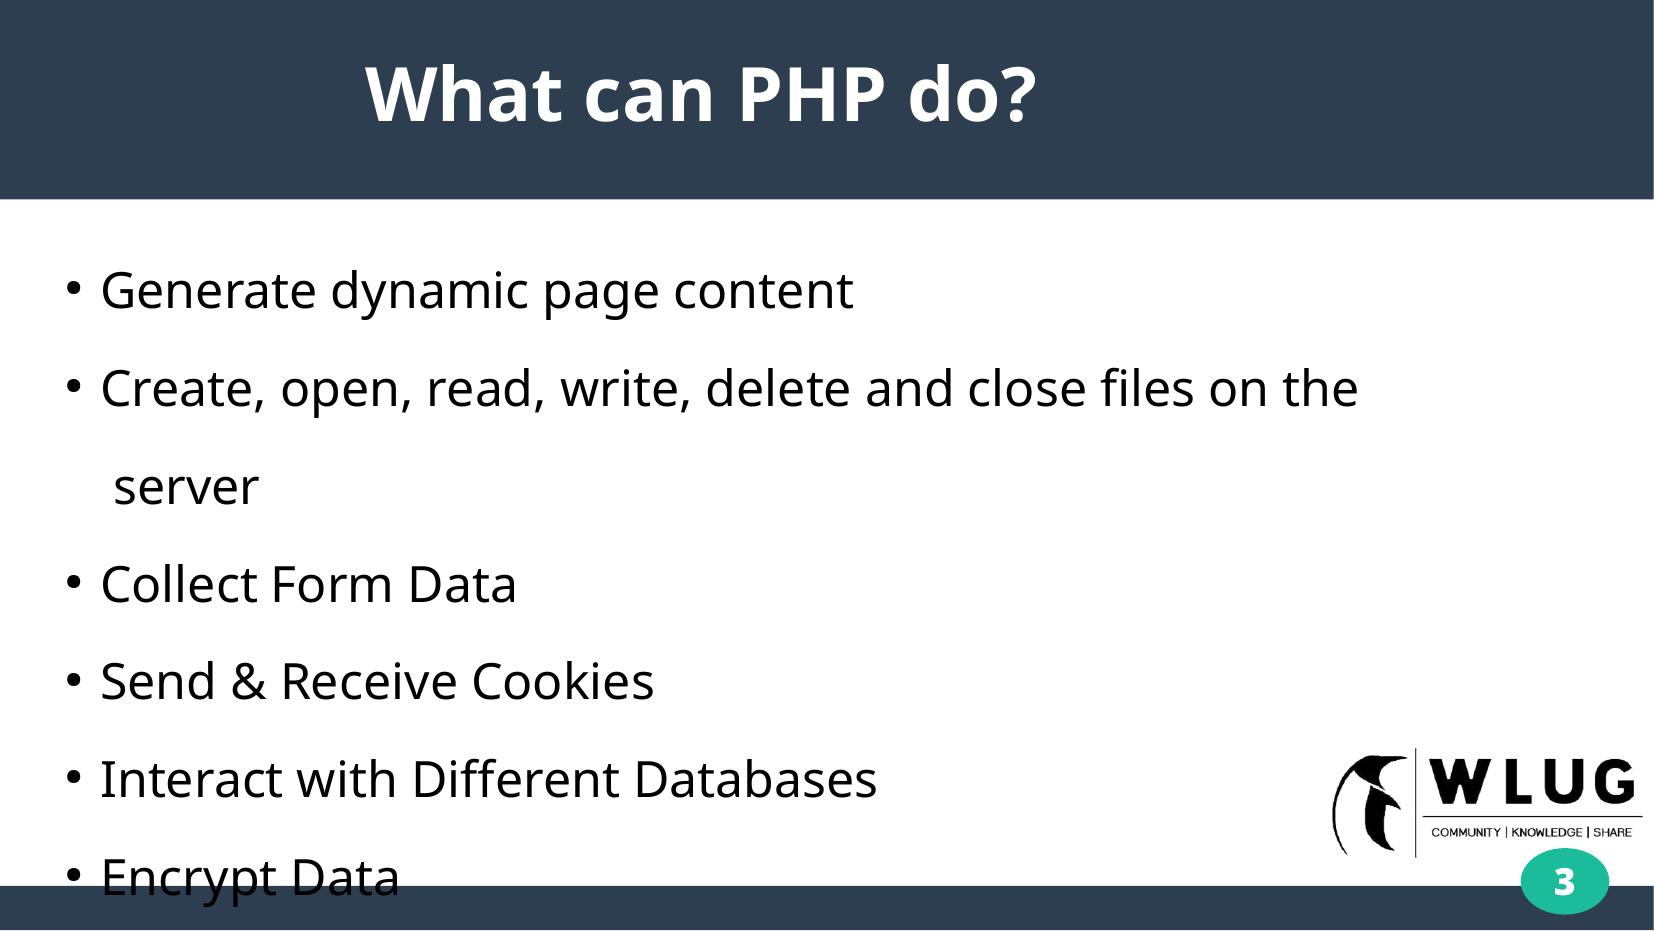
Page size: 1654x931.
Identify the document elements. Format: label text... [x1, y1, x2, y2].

text_box What can PHP do? [350, 40, 1347, 166]
picture [1311, 740, 1654, 863]
text_box Generate dynamic page content Create, open, read, write, delete and close files on the server Collect Form Data Send & Receive Cookies Interact with Different Databases Encrypt Data [50, 248, 1630, 846]
